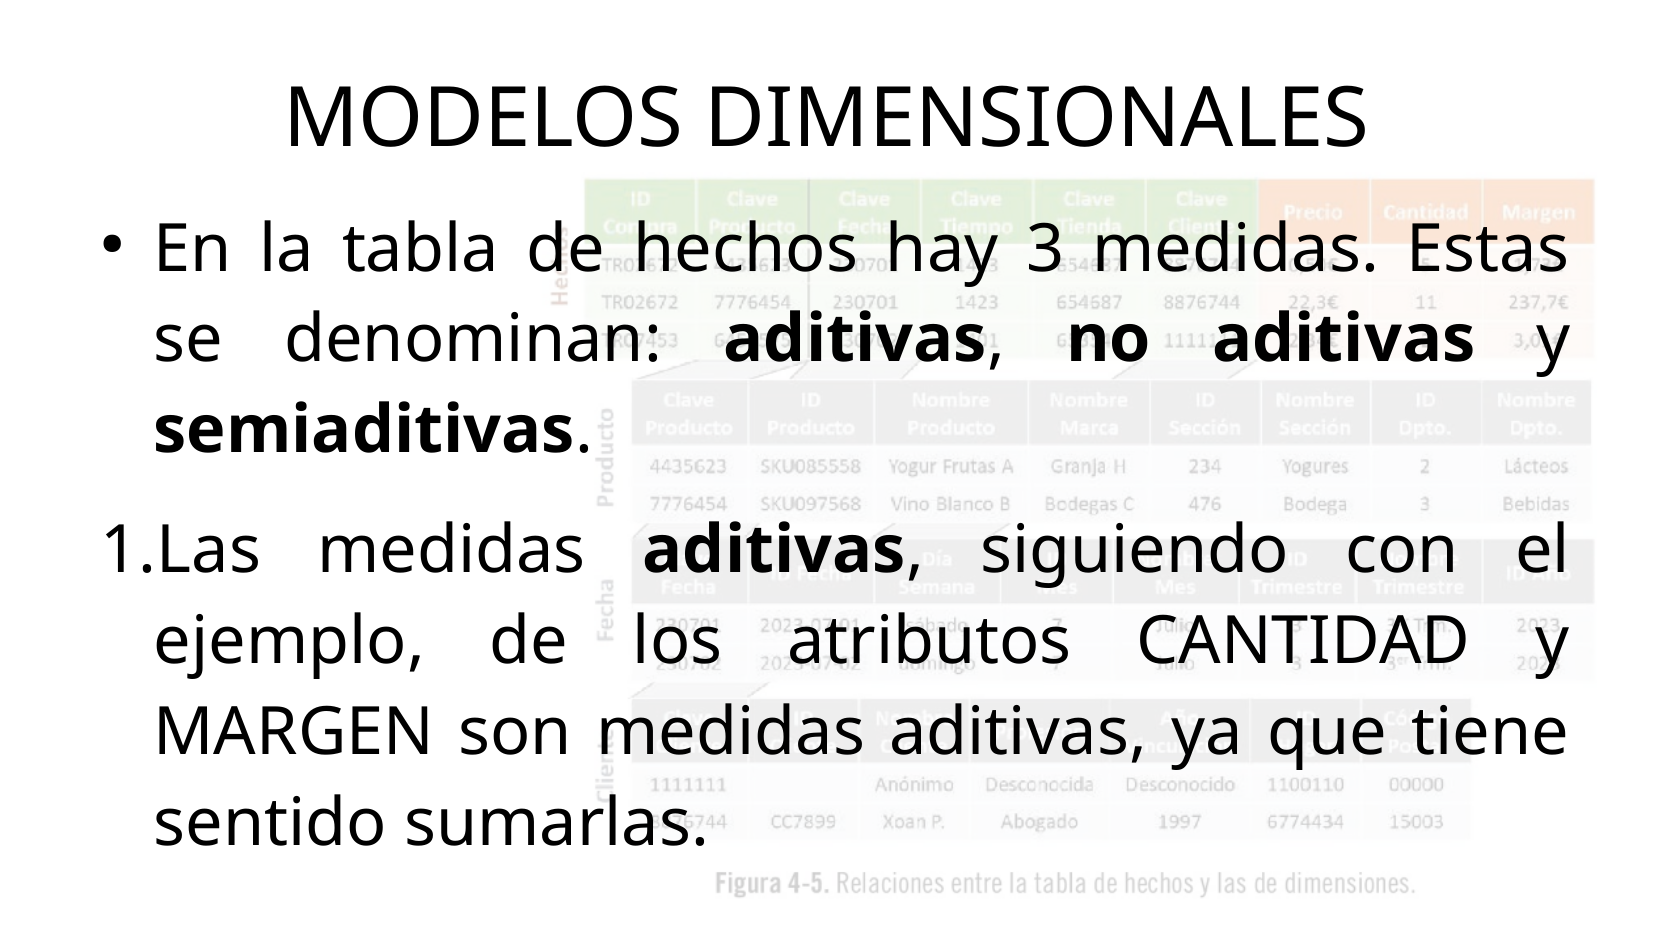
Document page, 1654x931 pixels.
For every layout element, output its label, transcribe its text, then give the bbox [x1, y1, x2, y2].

picture [531, 147, 1624, 909]
title MODELOS DIMENSIONALES [82, 37, 1571, 193]
list En la tabla de hechos hay 3 medidas. Estas se denominan: aditivas, no aditivas y semiaditivas. Las medidas aditivas, siguiendo con el ejemplo, de los atributos CANTIDAD y MARGEN son medidas aditivas, ya que tiene sentido sumarlas. [82, 199, 1571, 928]
